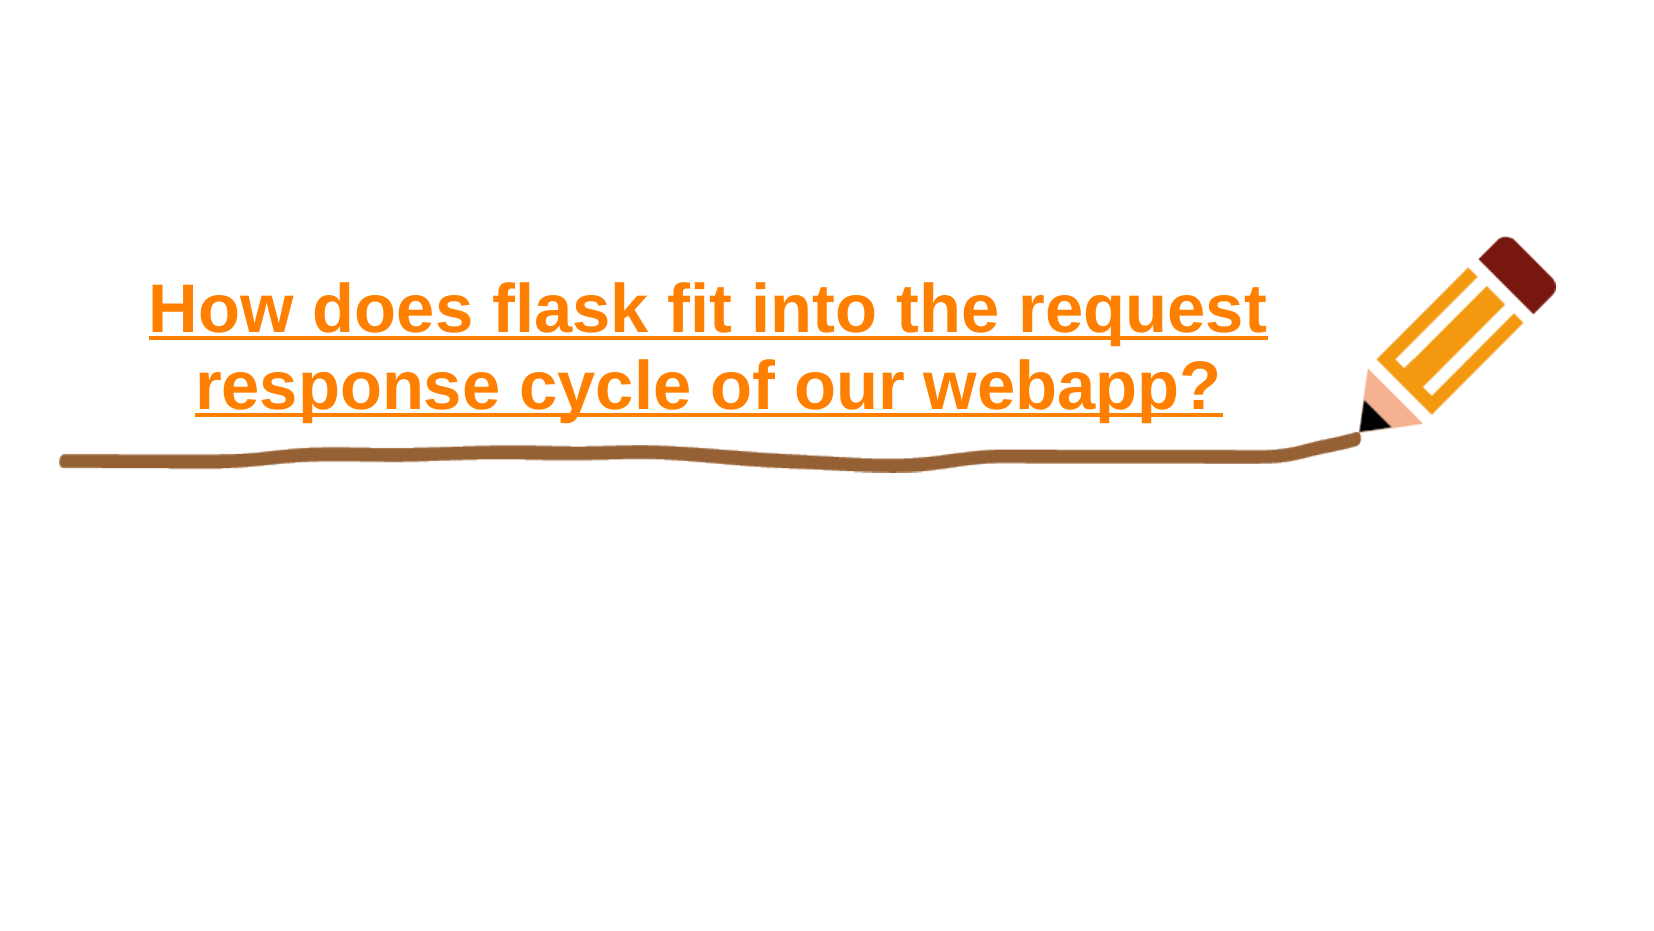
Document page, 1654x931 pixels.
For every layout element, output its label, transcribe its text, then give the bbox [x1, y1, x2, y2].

picture [59, 236, 1556, 473]
title How does flask fit into the request response cycle of our webapp? [88, 265, 1329, 429]
